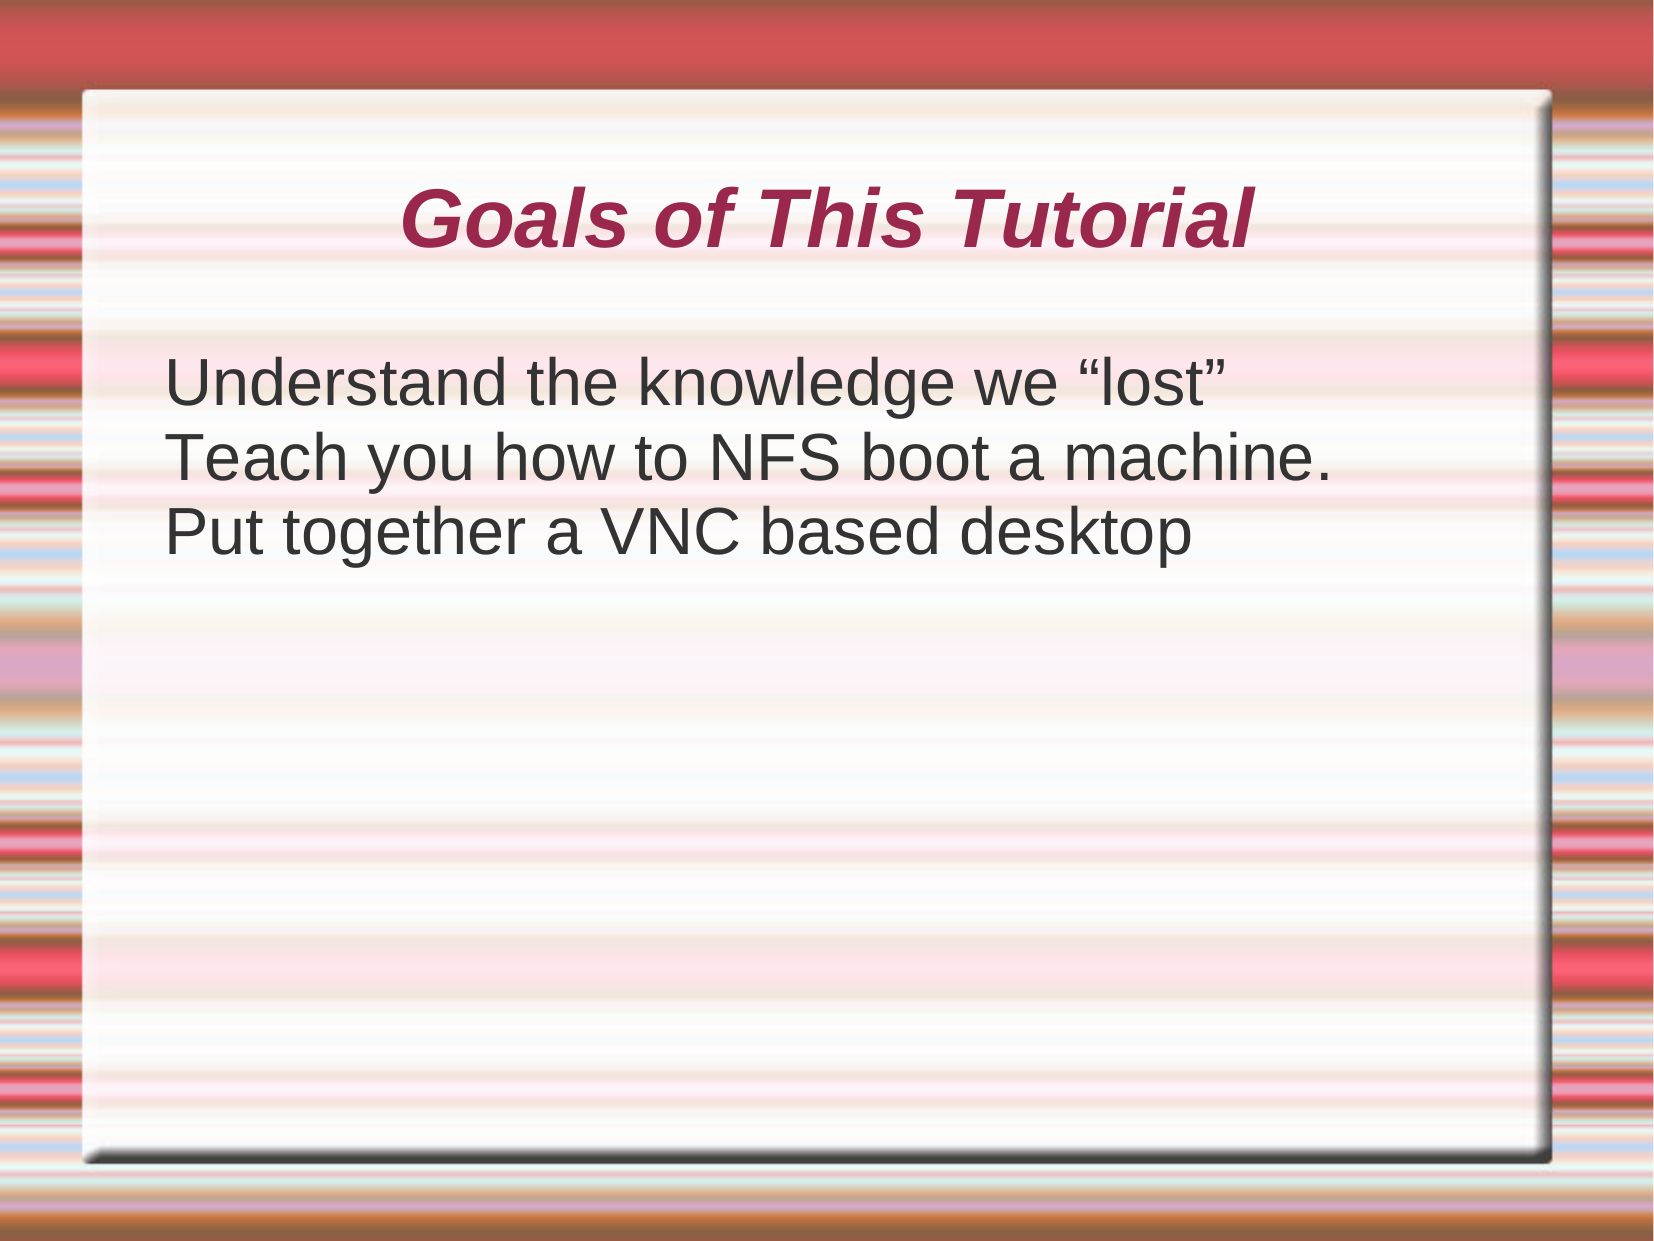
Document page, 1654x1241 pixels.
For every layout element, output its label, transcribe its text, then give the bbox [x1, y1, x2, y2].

picture [0, 0, 1654, 1241]
list Understand the knowledge we “lost” Teach you how to NFS boot a machine. Put together a VNC based desktop [152, 344, 1534, 1127]
title Goals of This Tutorial [121, 114, 1534, 322]
